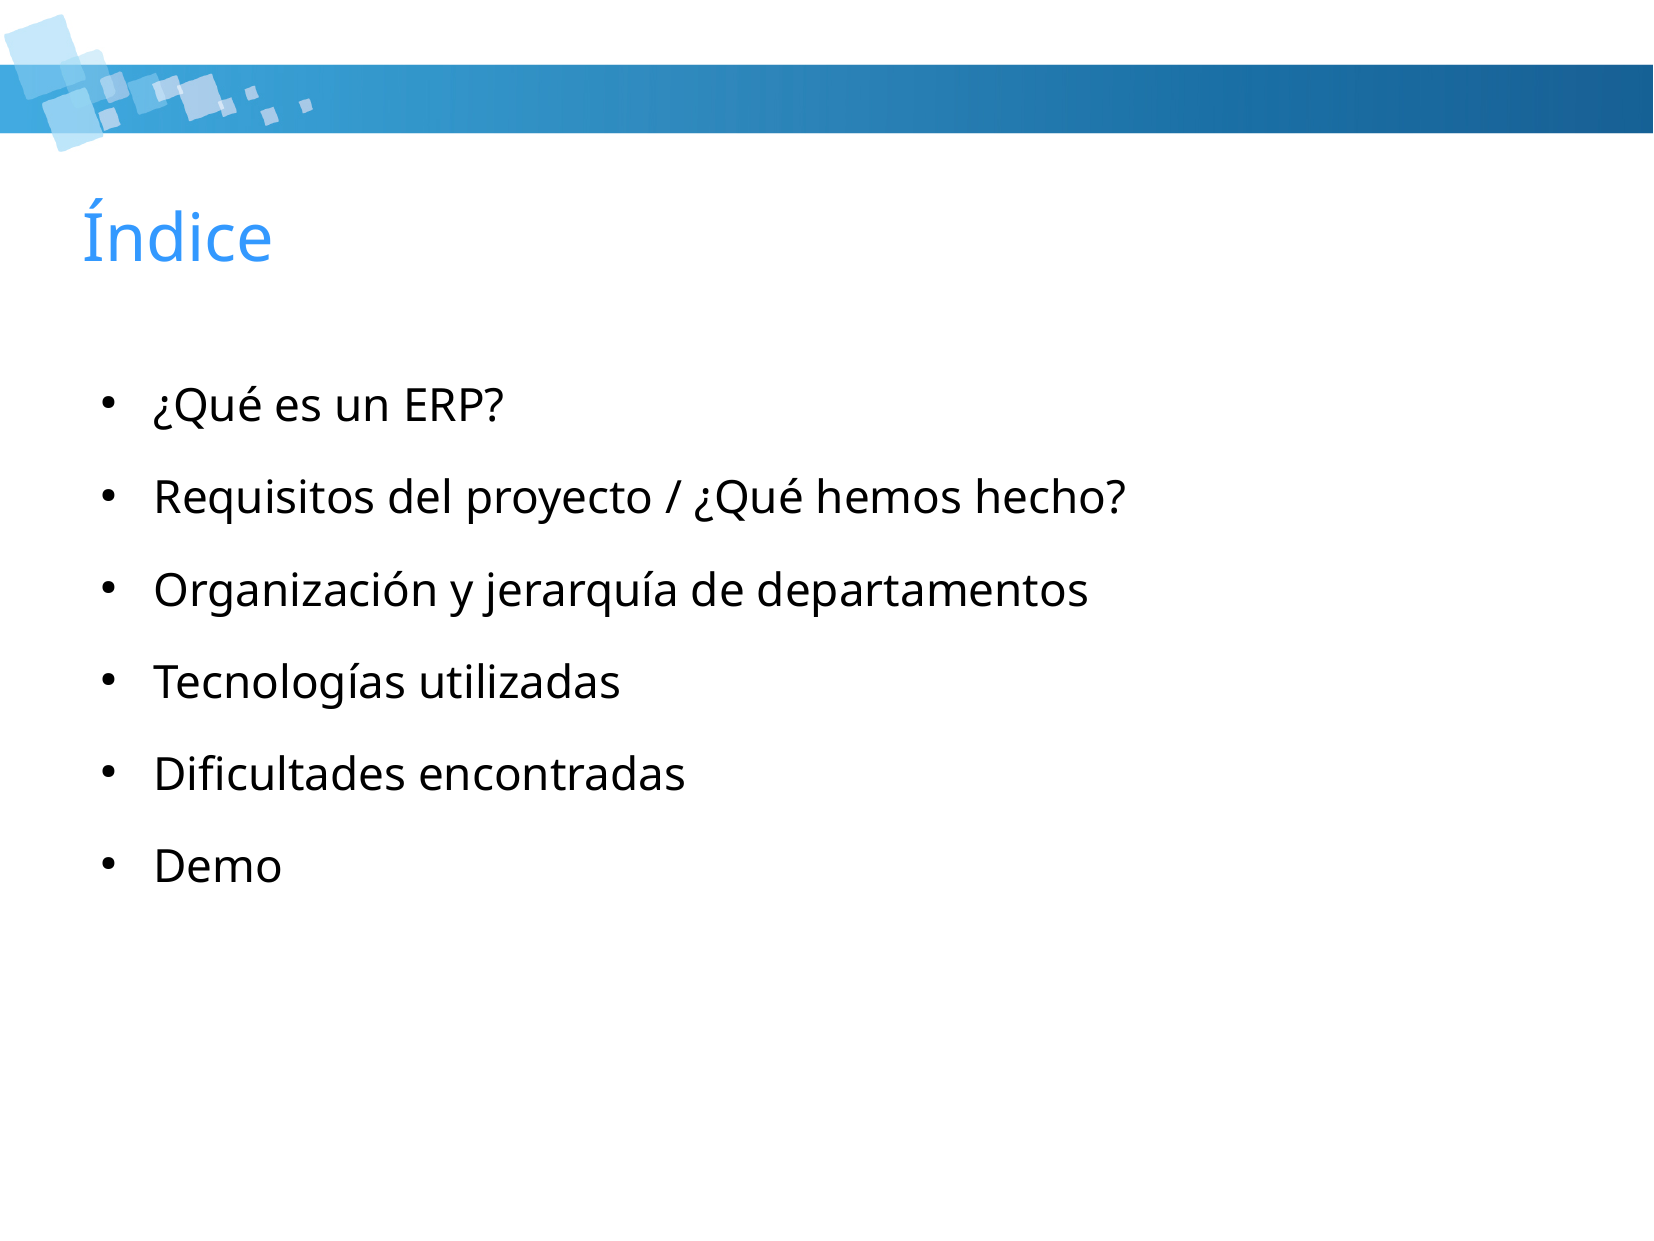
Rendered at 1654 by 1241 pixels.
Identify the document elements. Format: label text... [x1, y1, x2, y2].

picture [0, 0, 1653, 1238]
list ¿Qué es un ERP? Requisitos del proyecto / ¿Qué hemos hecho? Organización y jerarquía de departamentos Tecnologías utilizadas Dificultades encontradas Demo [82, 372, 1571, 968]
title Índice [82, 139, 1571, 332]
